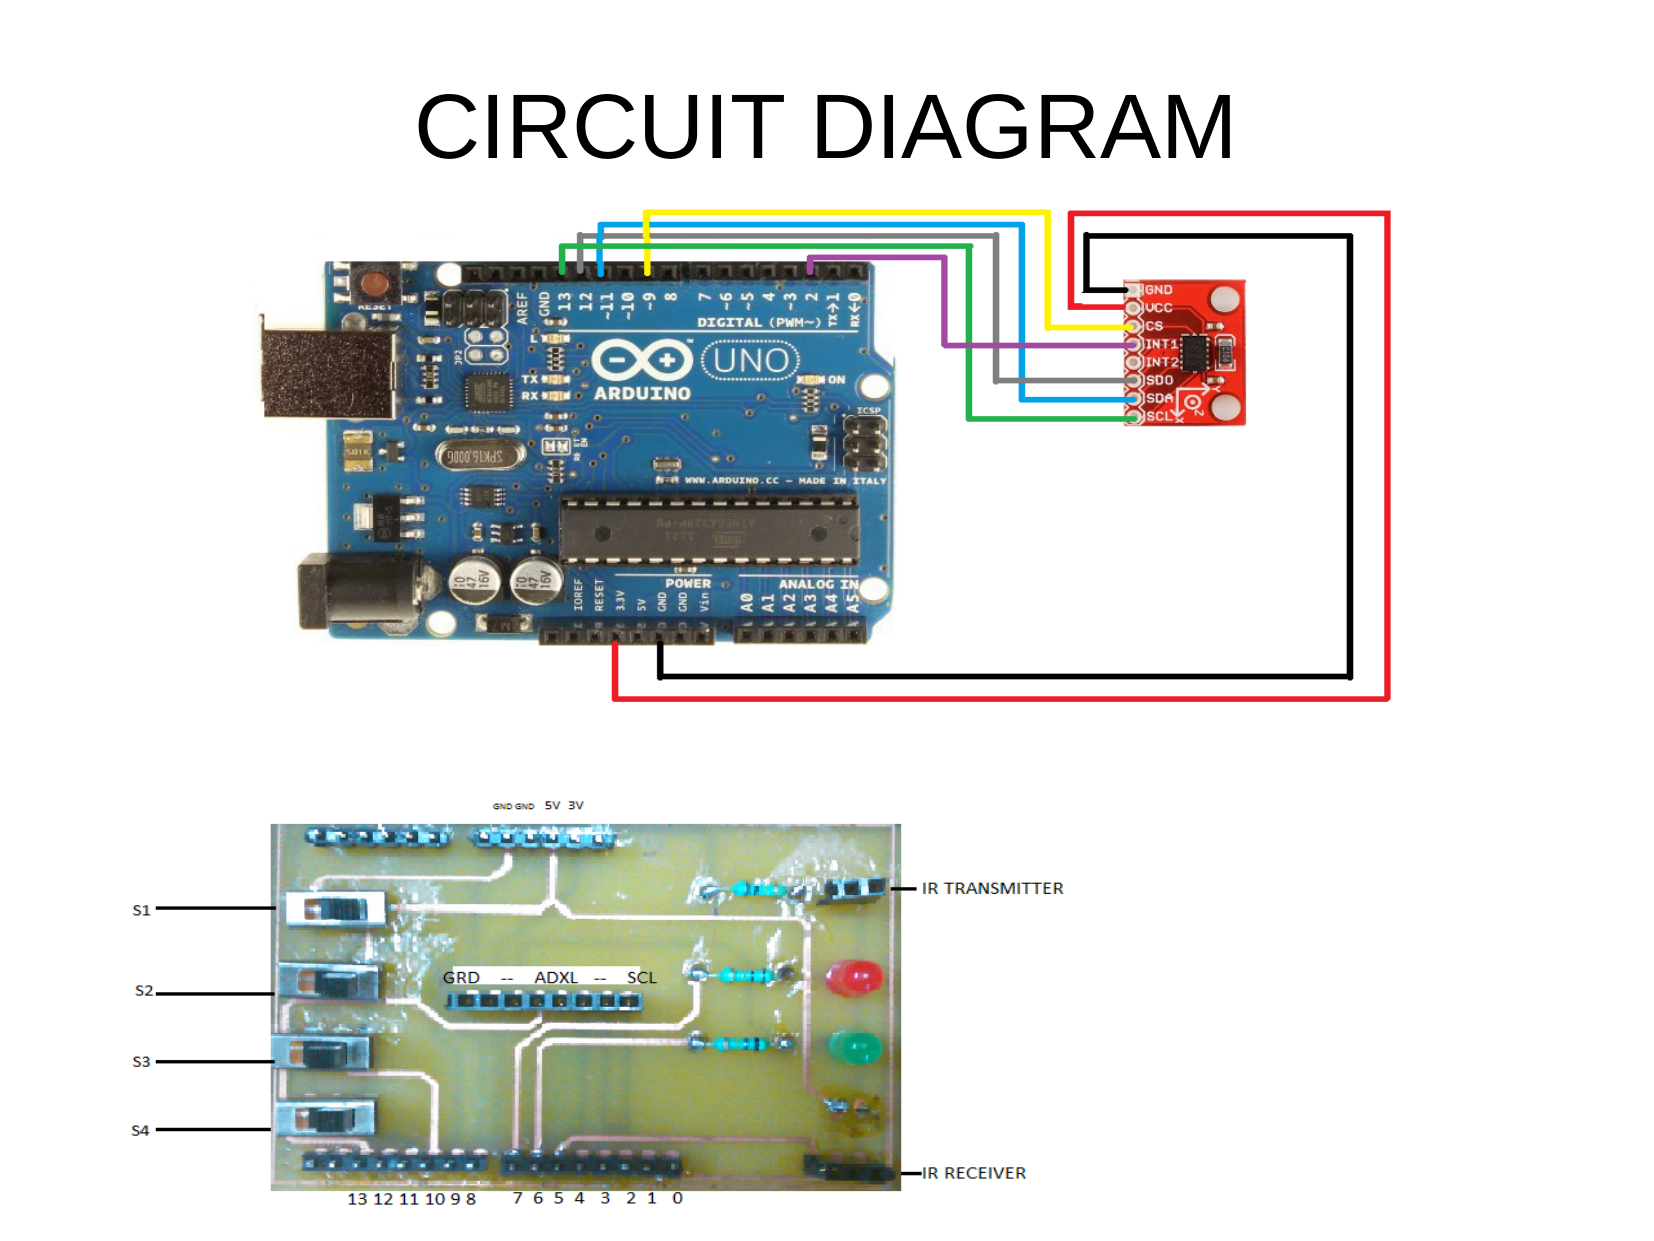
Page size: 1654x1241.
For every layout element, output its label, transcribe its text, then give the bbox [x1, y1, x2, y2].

picture [94, 188, 1467, 1241]
title CIRCUIT DIAGRAM [82, 23, 1571, 231]
